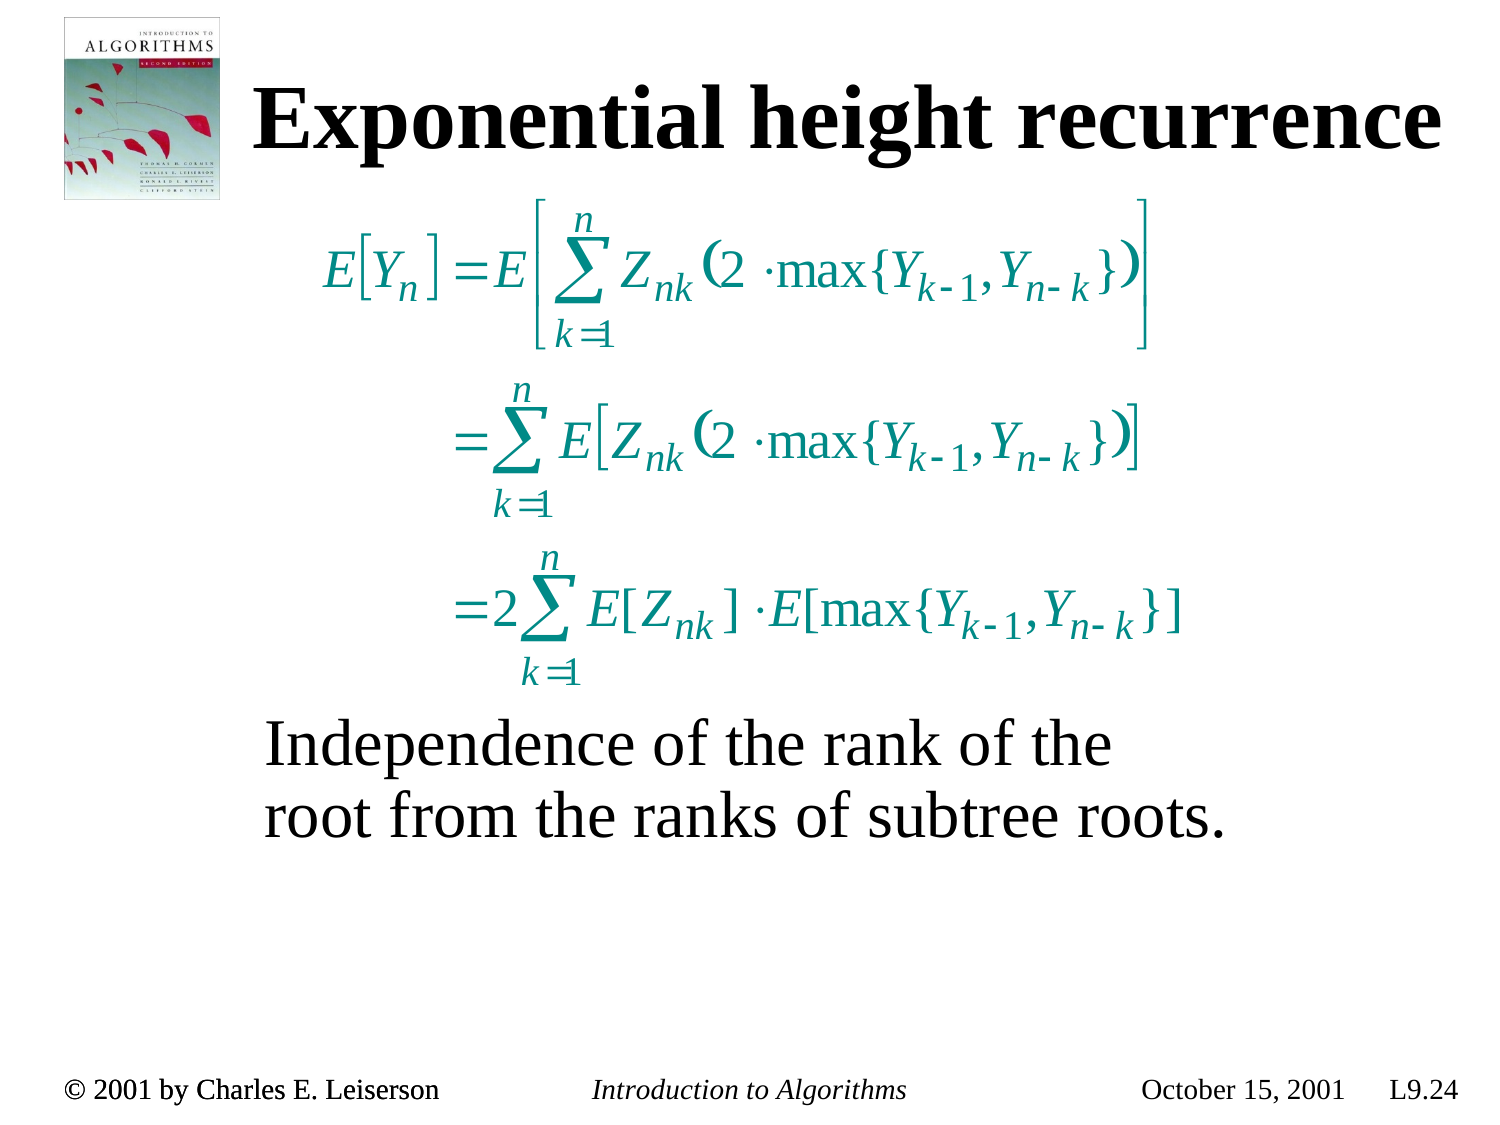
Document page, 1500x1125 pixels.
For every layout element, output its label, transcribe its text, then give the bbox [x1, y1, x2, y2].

text_box Independence of the rank of the root from the ranks of subtree roots. [249, 699, 1253, 860]
text_box Exponential height recurrence [237, 24, 1476, 213]
picture [64, 17, 220, 200]
text_box October 15, 2001 L9.<number> [1033, 1062, 1474, 1113]
chart [318, 195, 1182, 689]
text_box Introduction to Algorithms [577, 1062, 923, 1113]
